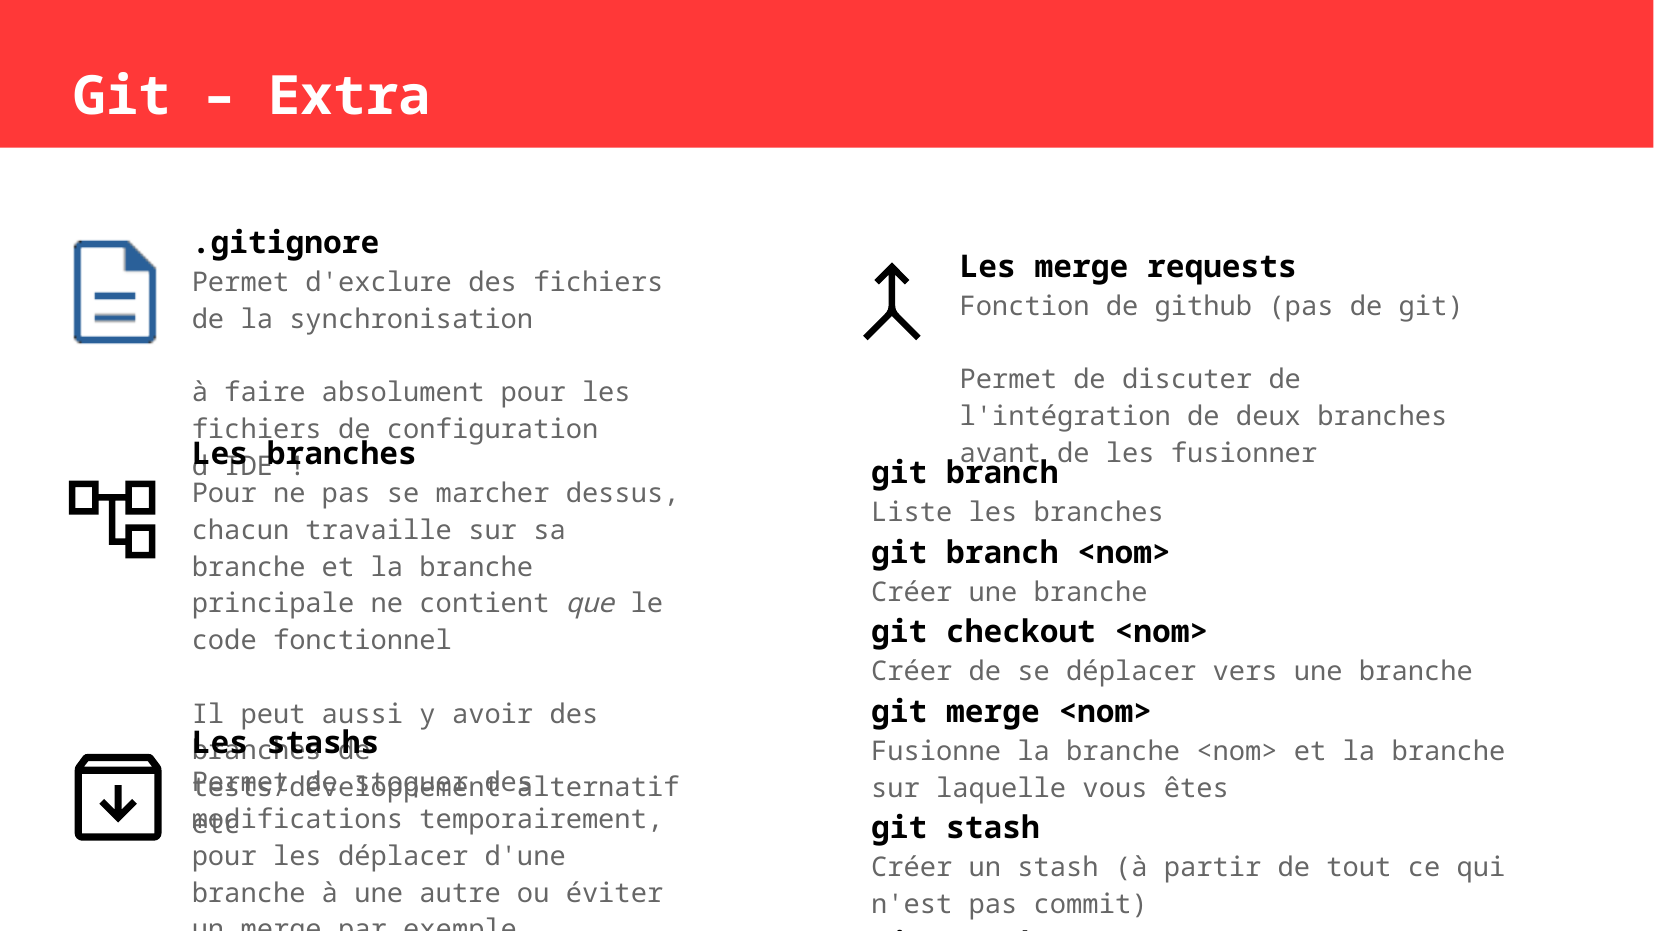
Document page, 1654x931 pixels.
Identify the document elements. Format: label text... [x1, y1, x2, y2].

text_box Les merge requests Fonction de github (pas de git) Permet de discuter de l'intégration de deux branches avant de les fusionner [944, 236, 1506, 418]
text_box Les stashs Permet de stoquer des modifications temporairement, pour les déplacer d'une branche à une autre ou éviter un merge par exemple [177, 712, 709, 922]
text_box git branch Liste les branches git branch <nom> Créer une branche git checkout <nom> Créer de se déplacer vers une branche git merge <nom> Fusionne la branche <nom> et la branche sur laquelle vous êtes git stash Créer un stash (à partir de tout ce qui n'est pas commit) git stash pop Retire et applique un stash [856, 442, 1536, 862]
text_box Git – Extra [59, 49, 1506, 119]
text_box [0, 0, 1654, 148]
picture [838, 248, 944, 355]
picture [59, 738, 178, 857]
picture [59, 466, 166, 573]
text_box .gitignore Permet d'exclure des fichiers de la synchronisation à faire absolument pour les fichiers de configuration d'IDE ! [177, 212, 709, 421]
text_box Les branches Pour ne pas se marcher dessus, chacun travaille sur sa branche et la branche principale ne contient que le code fonctionnel Il peut aussi y avoir des branches de tests/développement alternatif etc [177, 423, 709, 687]
picture [51, 228, 178, 355]
